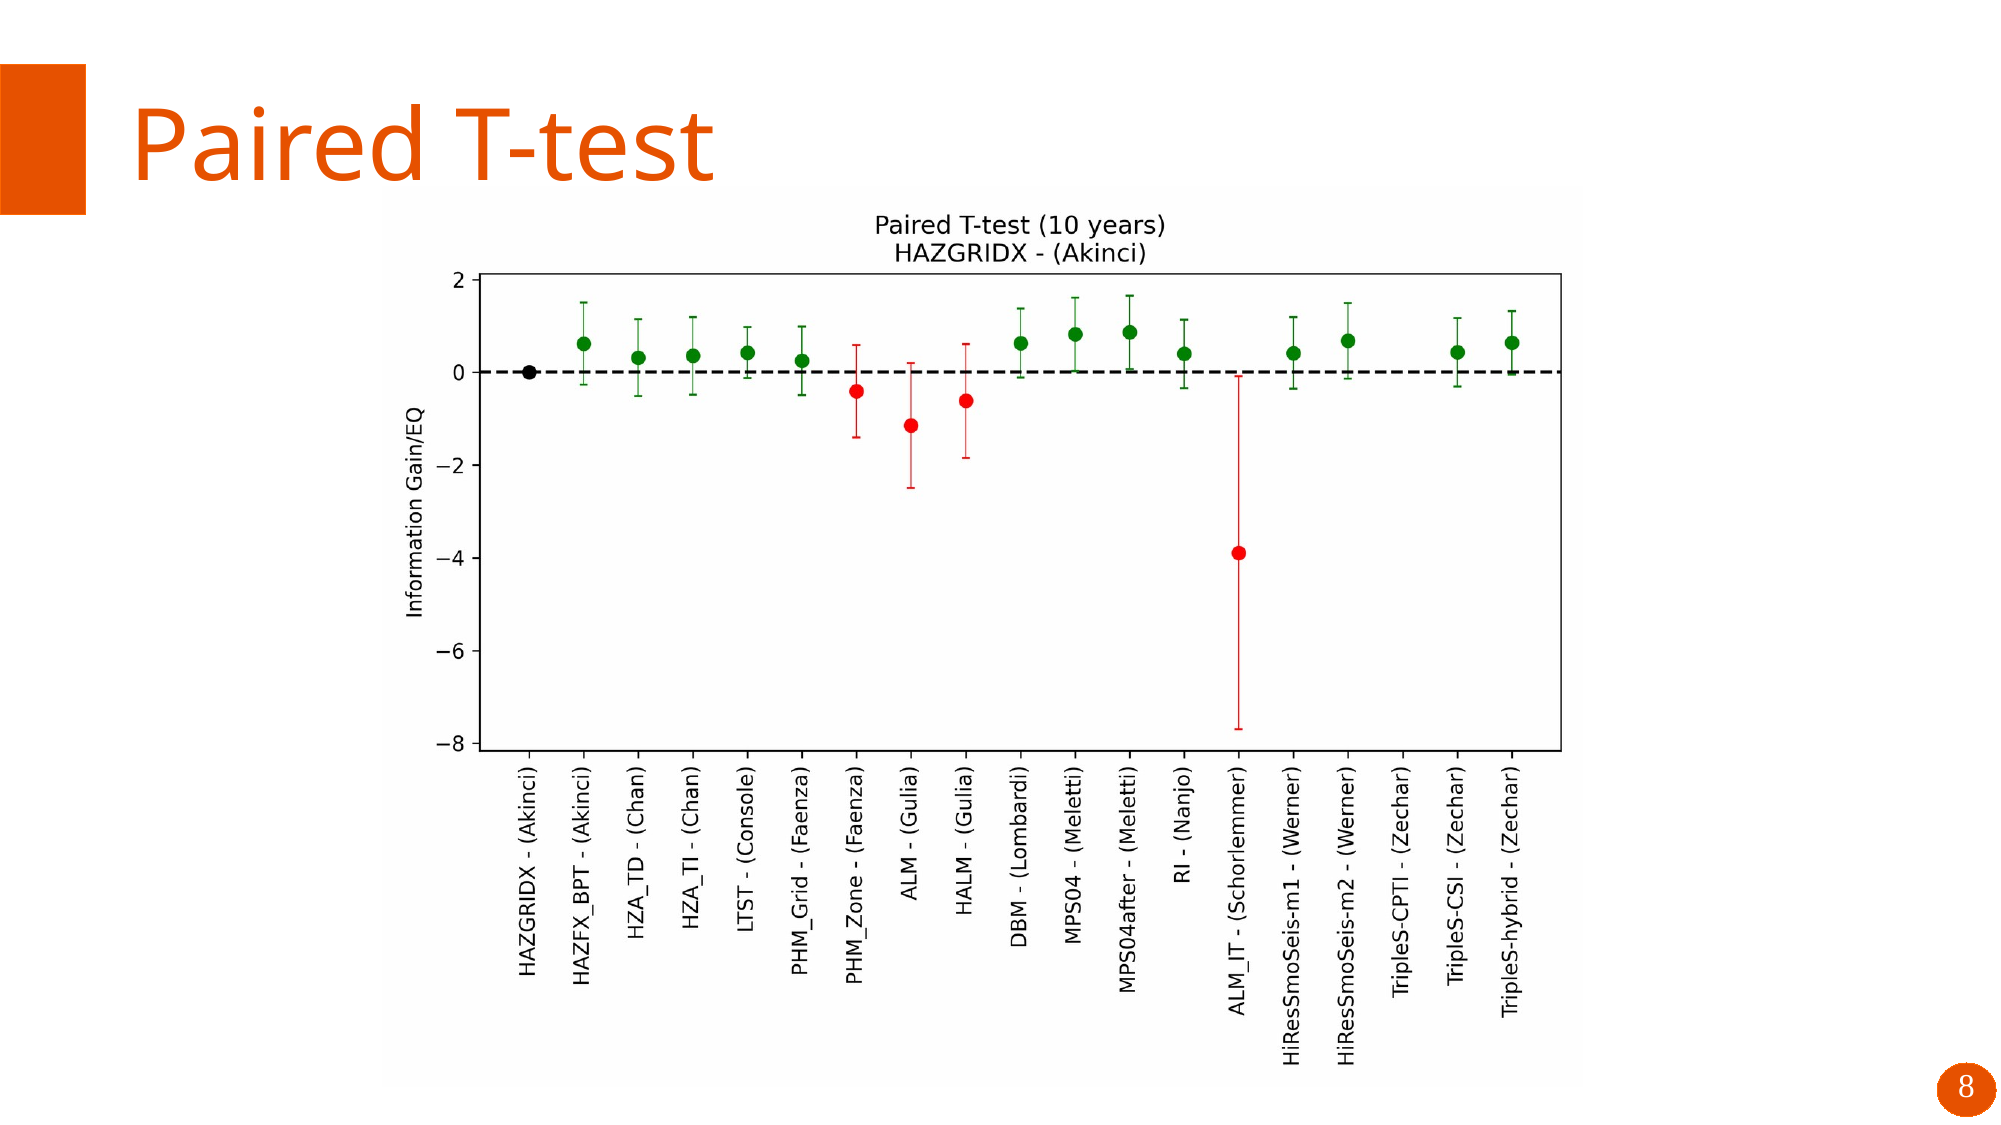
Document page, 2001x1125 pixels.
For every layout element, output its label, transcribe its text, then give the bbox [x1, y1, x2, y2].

title Paired T-test [129, 70, 1901, 213]
picture [382, 186, 1583, 1087]
